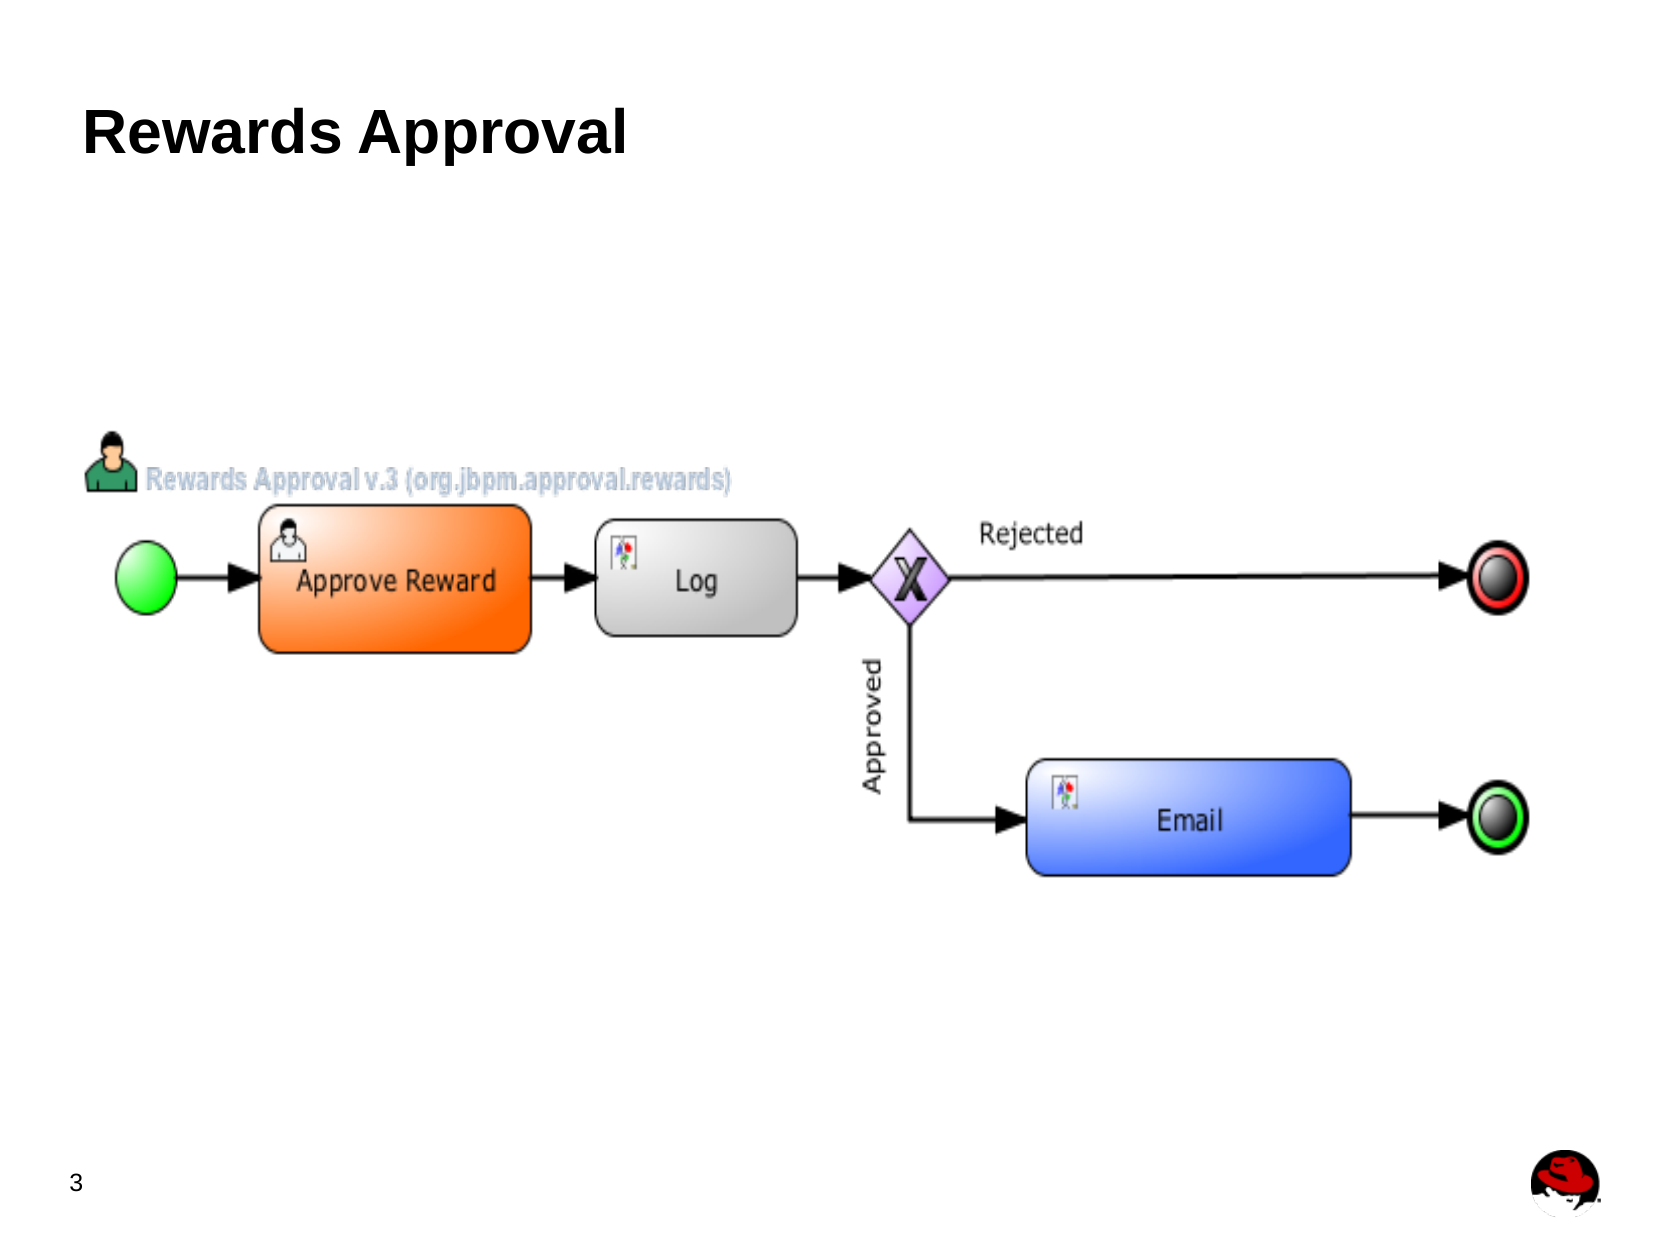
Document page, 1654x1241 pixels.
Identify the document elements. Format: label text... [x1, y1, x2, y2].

title Rewards Approval [82, 49, 1571, 215]
picture [37, 374, 1576, 938]
picture [1531, 1150, 1601, 1218]
